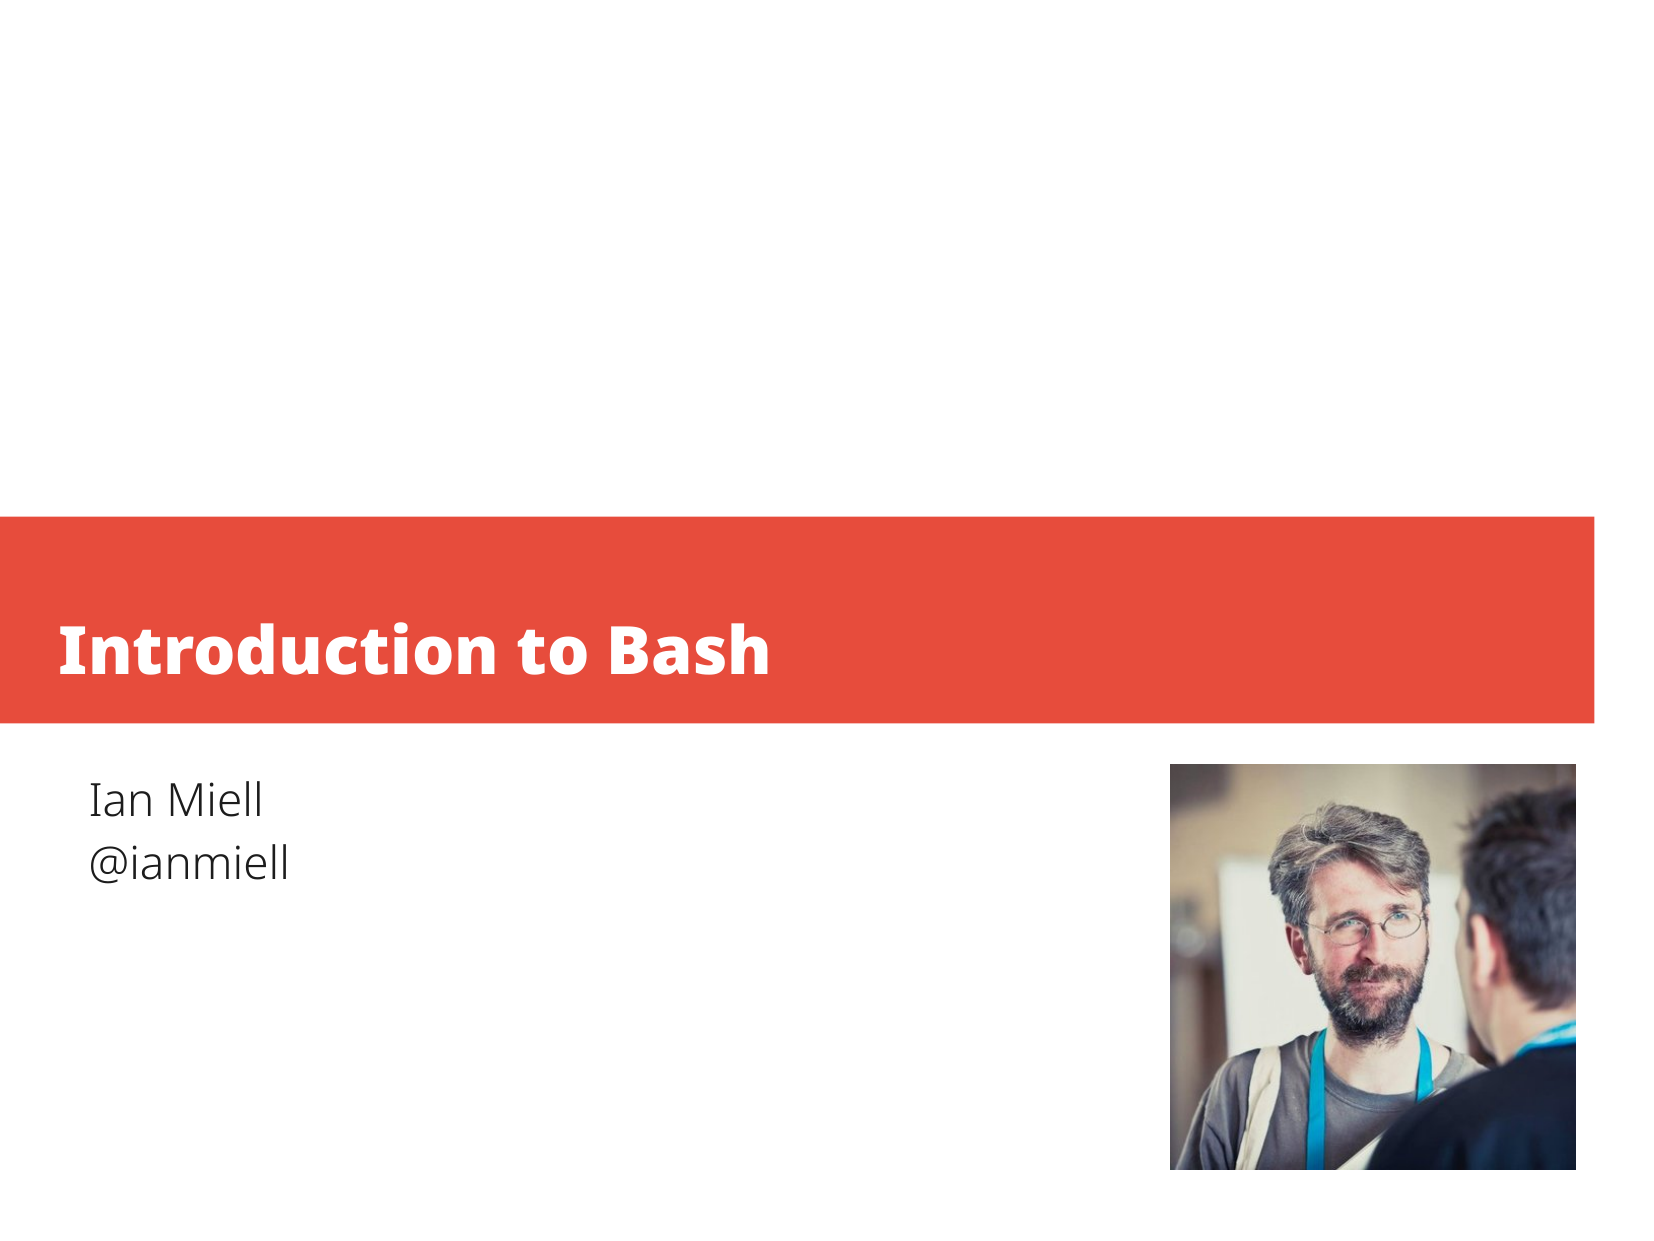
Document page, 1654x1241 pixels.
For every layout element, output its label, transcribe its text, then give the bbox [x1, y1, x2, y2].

title Introduction to Bash [59, 546, 1595, 694]
subtitle Ian Miell @ianmiell [88, 767, 1595, 1182]
picture [1170, 764, 1576, 1171]
